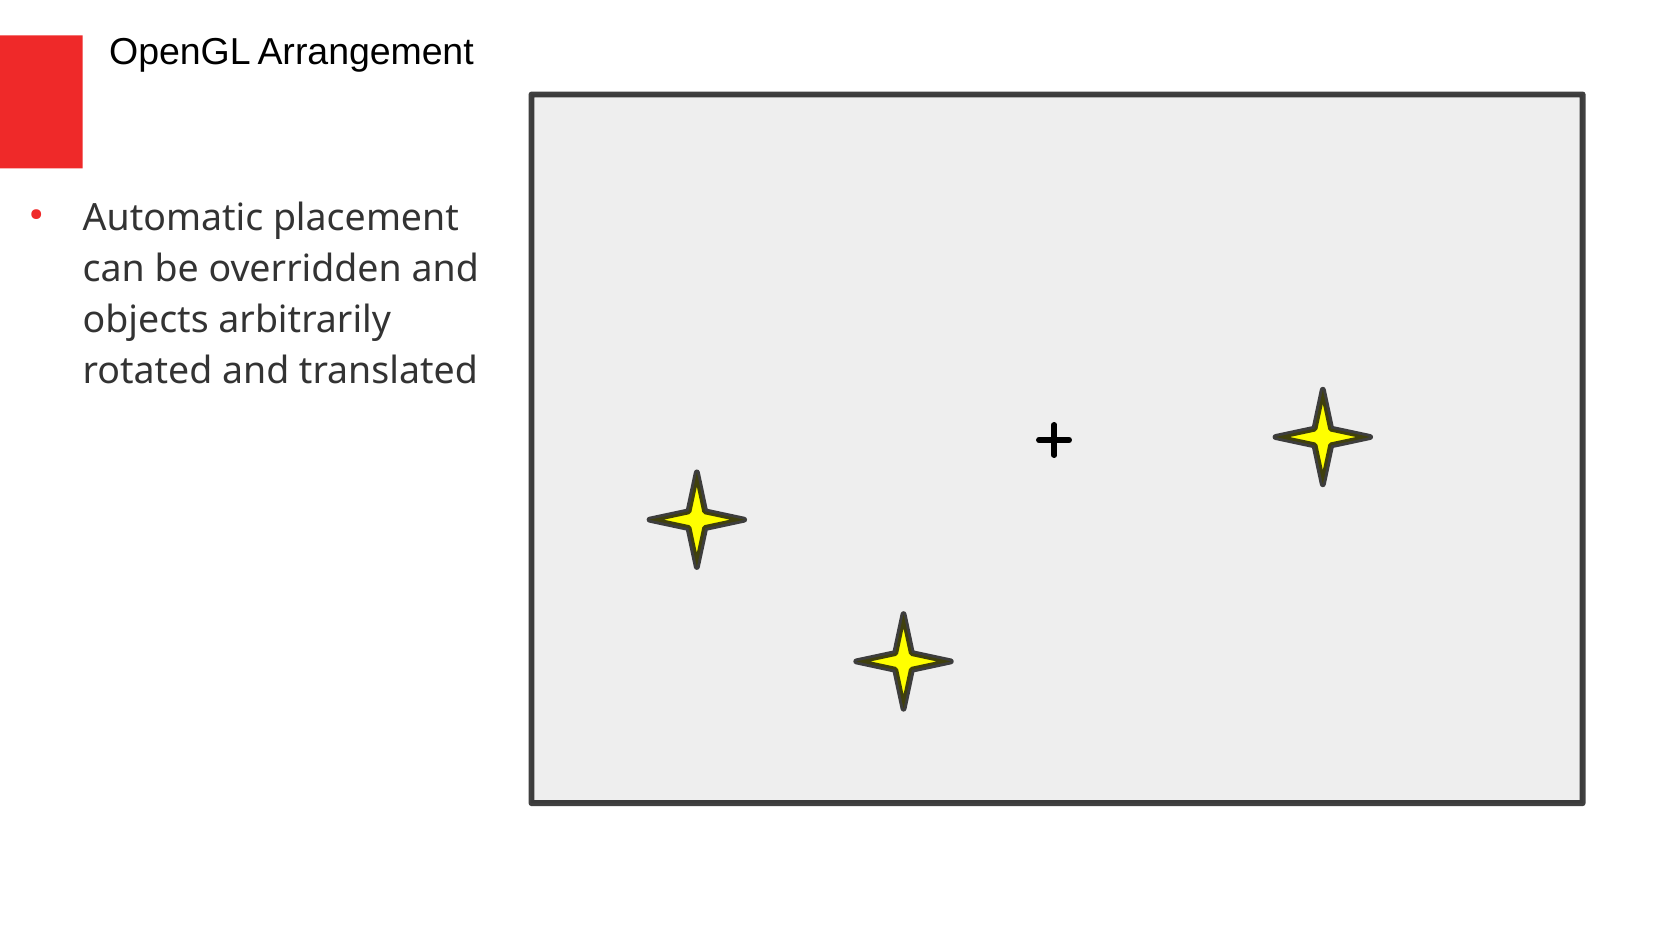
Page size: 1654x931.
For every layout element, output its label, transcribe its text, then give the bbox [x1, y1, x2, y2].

text_box OpenGL Arrangement [94, 23, 508, 95]
text_box [531, 94, 1583, 804]
list Automatic placement can be overridden and objects arbitrarily rotated and translated [11, 190, 508, 863]
